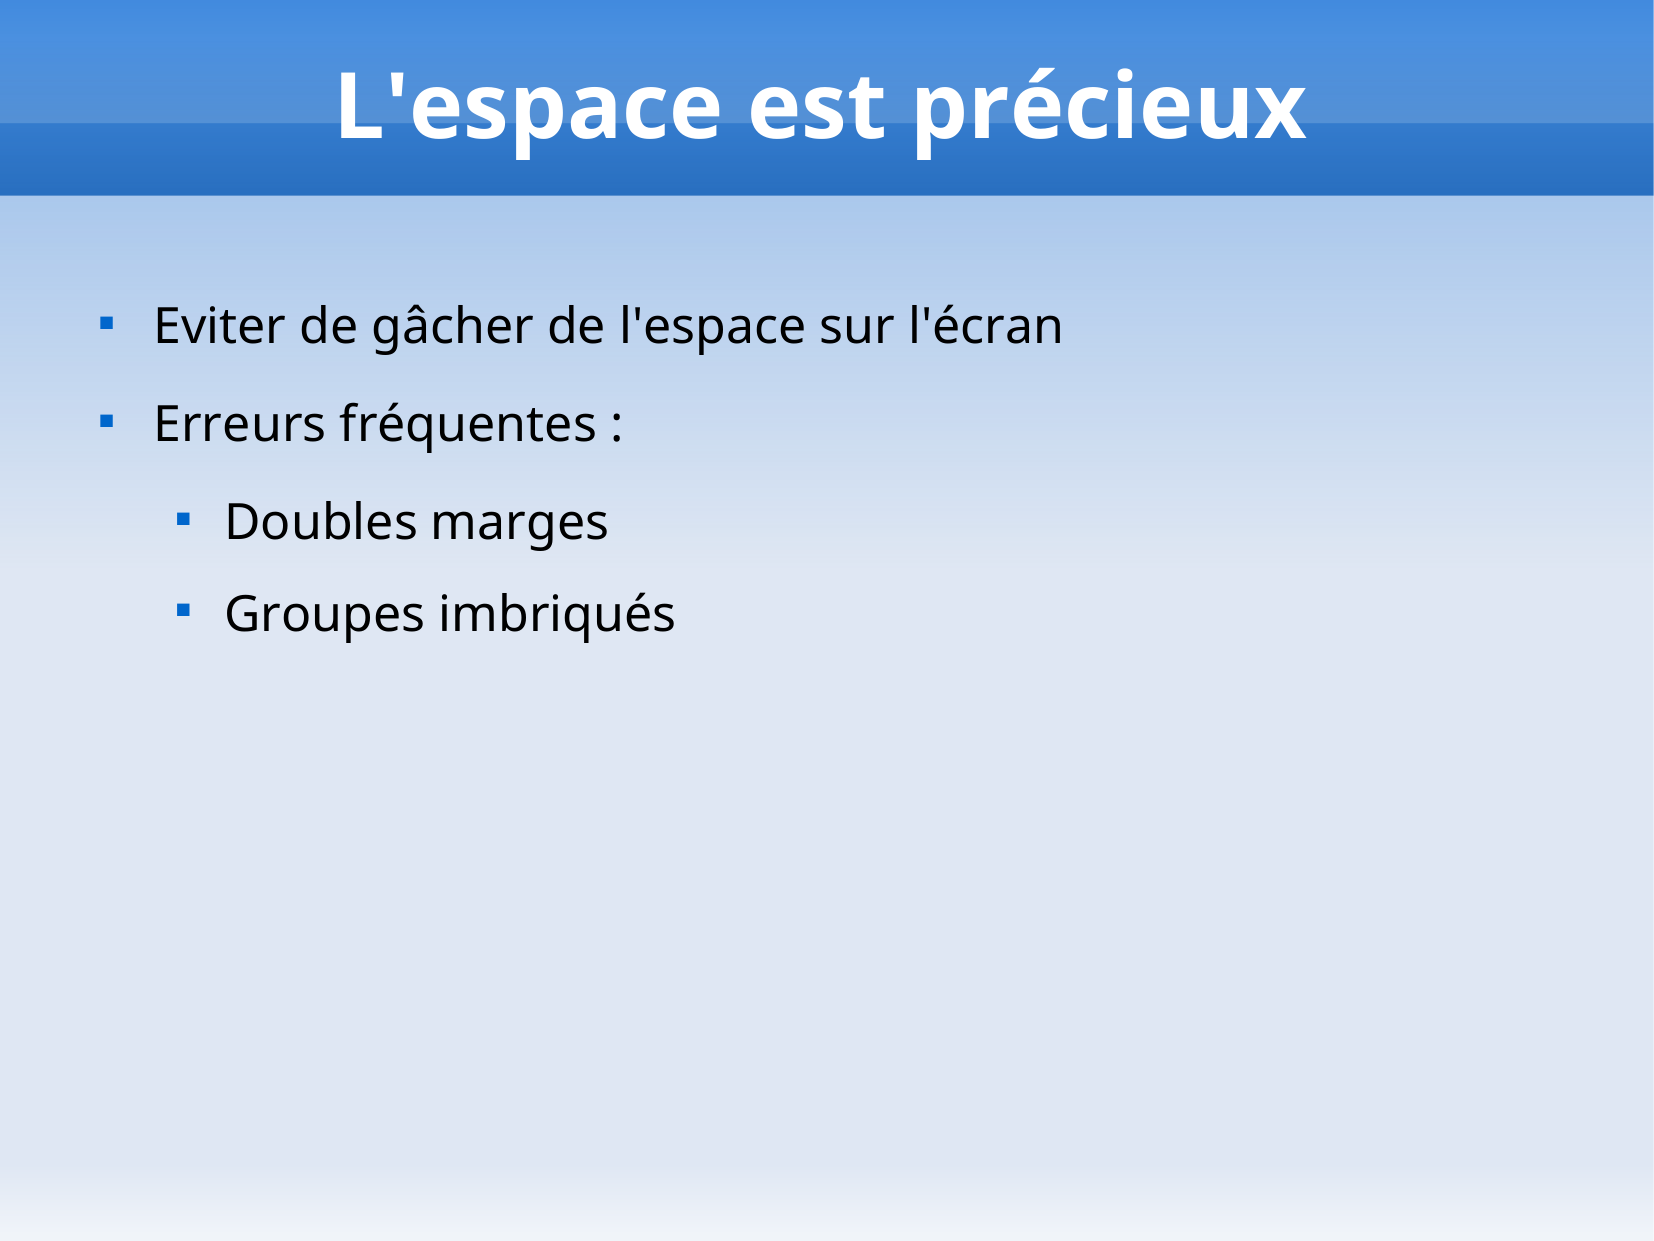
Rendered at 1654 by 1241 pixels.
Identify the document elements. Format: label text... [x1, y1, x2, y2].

picture [0, 0, 1654, 1241]
title L'espace est précieux [76, 0, 1565, 208]
list Eviter de gâcher de l'espace sur l'écran Erreurs fréquentes : Doubles marges Groupes imbriqués [82, 290, 1571, 1109]
